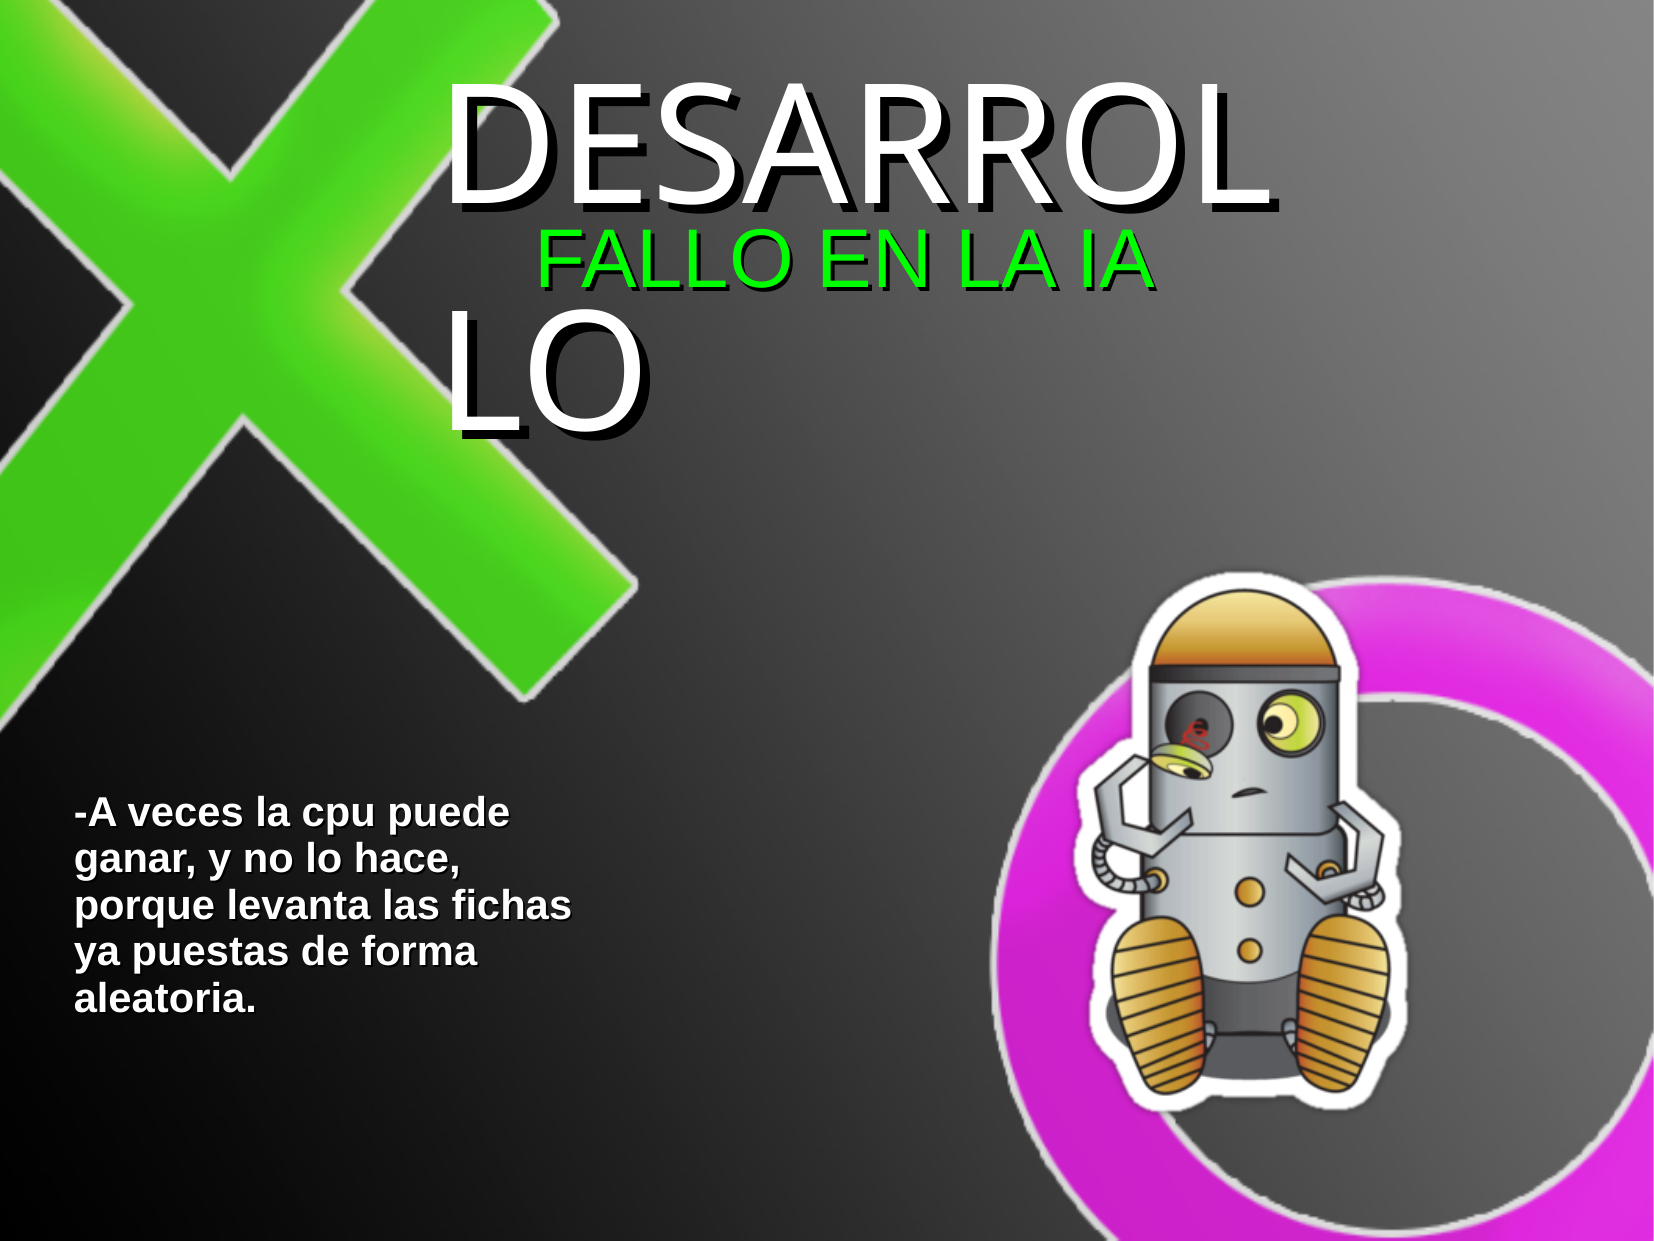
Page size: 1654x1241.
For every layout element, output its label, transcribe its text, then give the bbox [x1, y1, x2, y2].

text_box FALLO EN LA IA [520, 204, 1200, 313]
picture [0, 0, 1654, 1241]
text_box DESARROLLO [422, 17, 1300, 237]
text_box -A veces la cpu puede ganar, y no lo hace, porque levanta las fichas ya puestas de forma aleatoria. [59, 781, 621, 1034]
